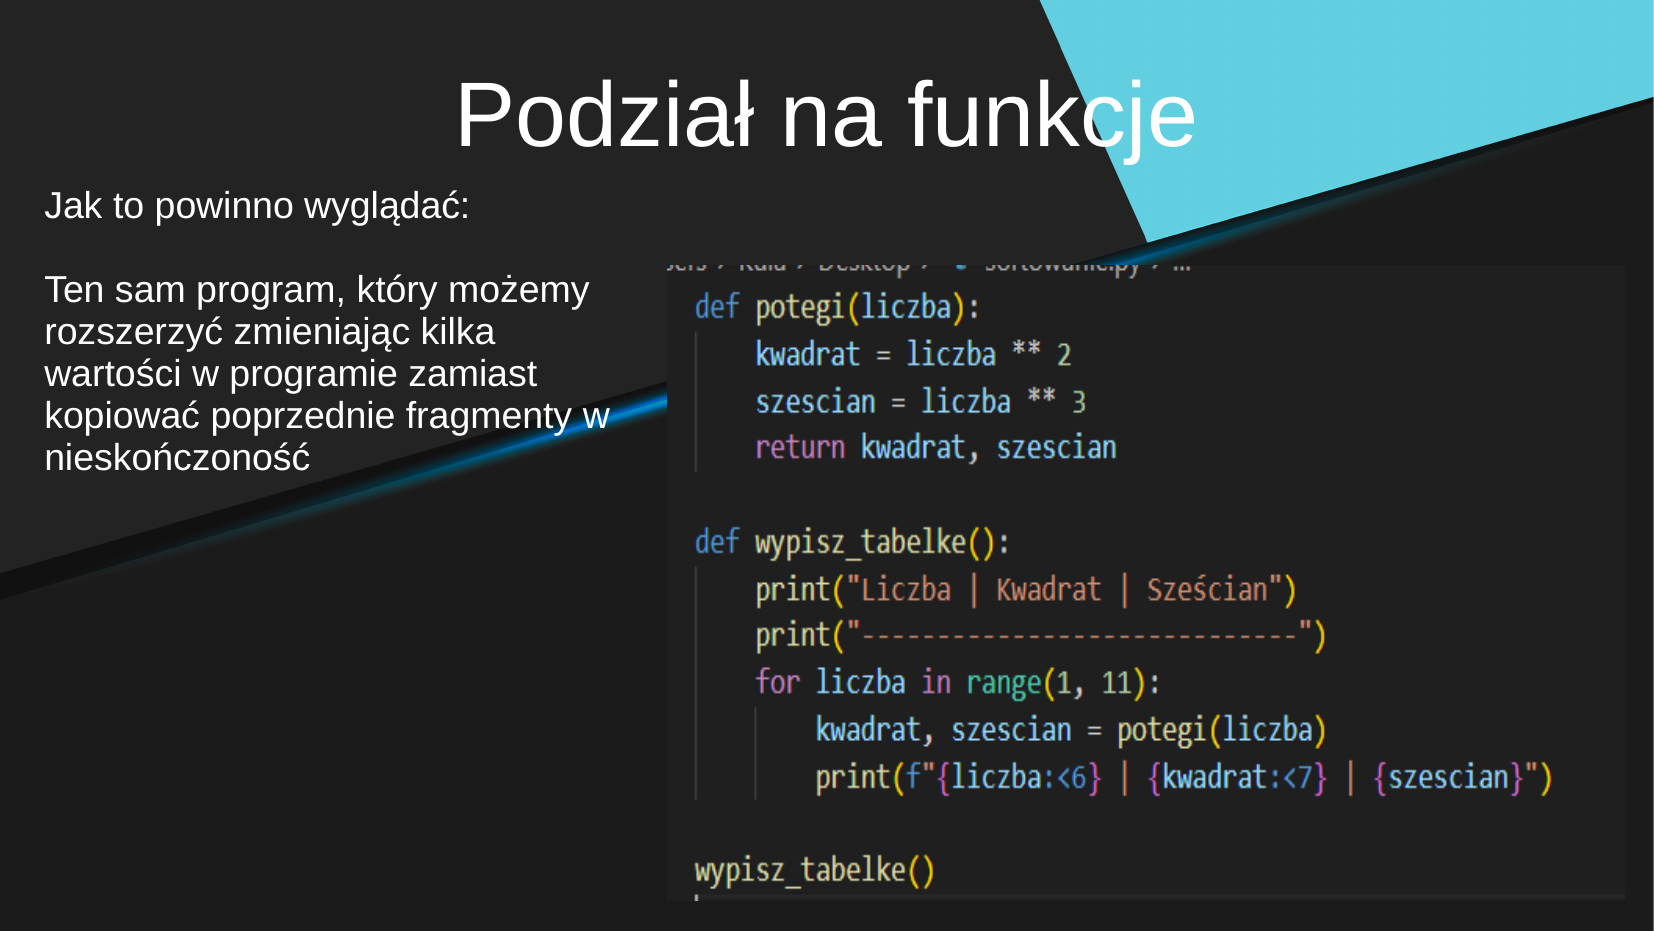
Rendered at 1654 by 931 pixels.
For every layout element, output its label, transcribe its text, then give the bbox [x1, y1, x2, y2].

text_box Jak to powinno wyglądać: Ten sam program, który możemy rozszerzyć zmieniając kilka wartości w programie zamiast kopiować poprzednie fragmenty w nieskończoność [29, 177, 650, 902]
picture [0, 0, 1654, 931]
title Podział na funkcje [82, 37, 1571, 193]
